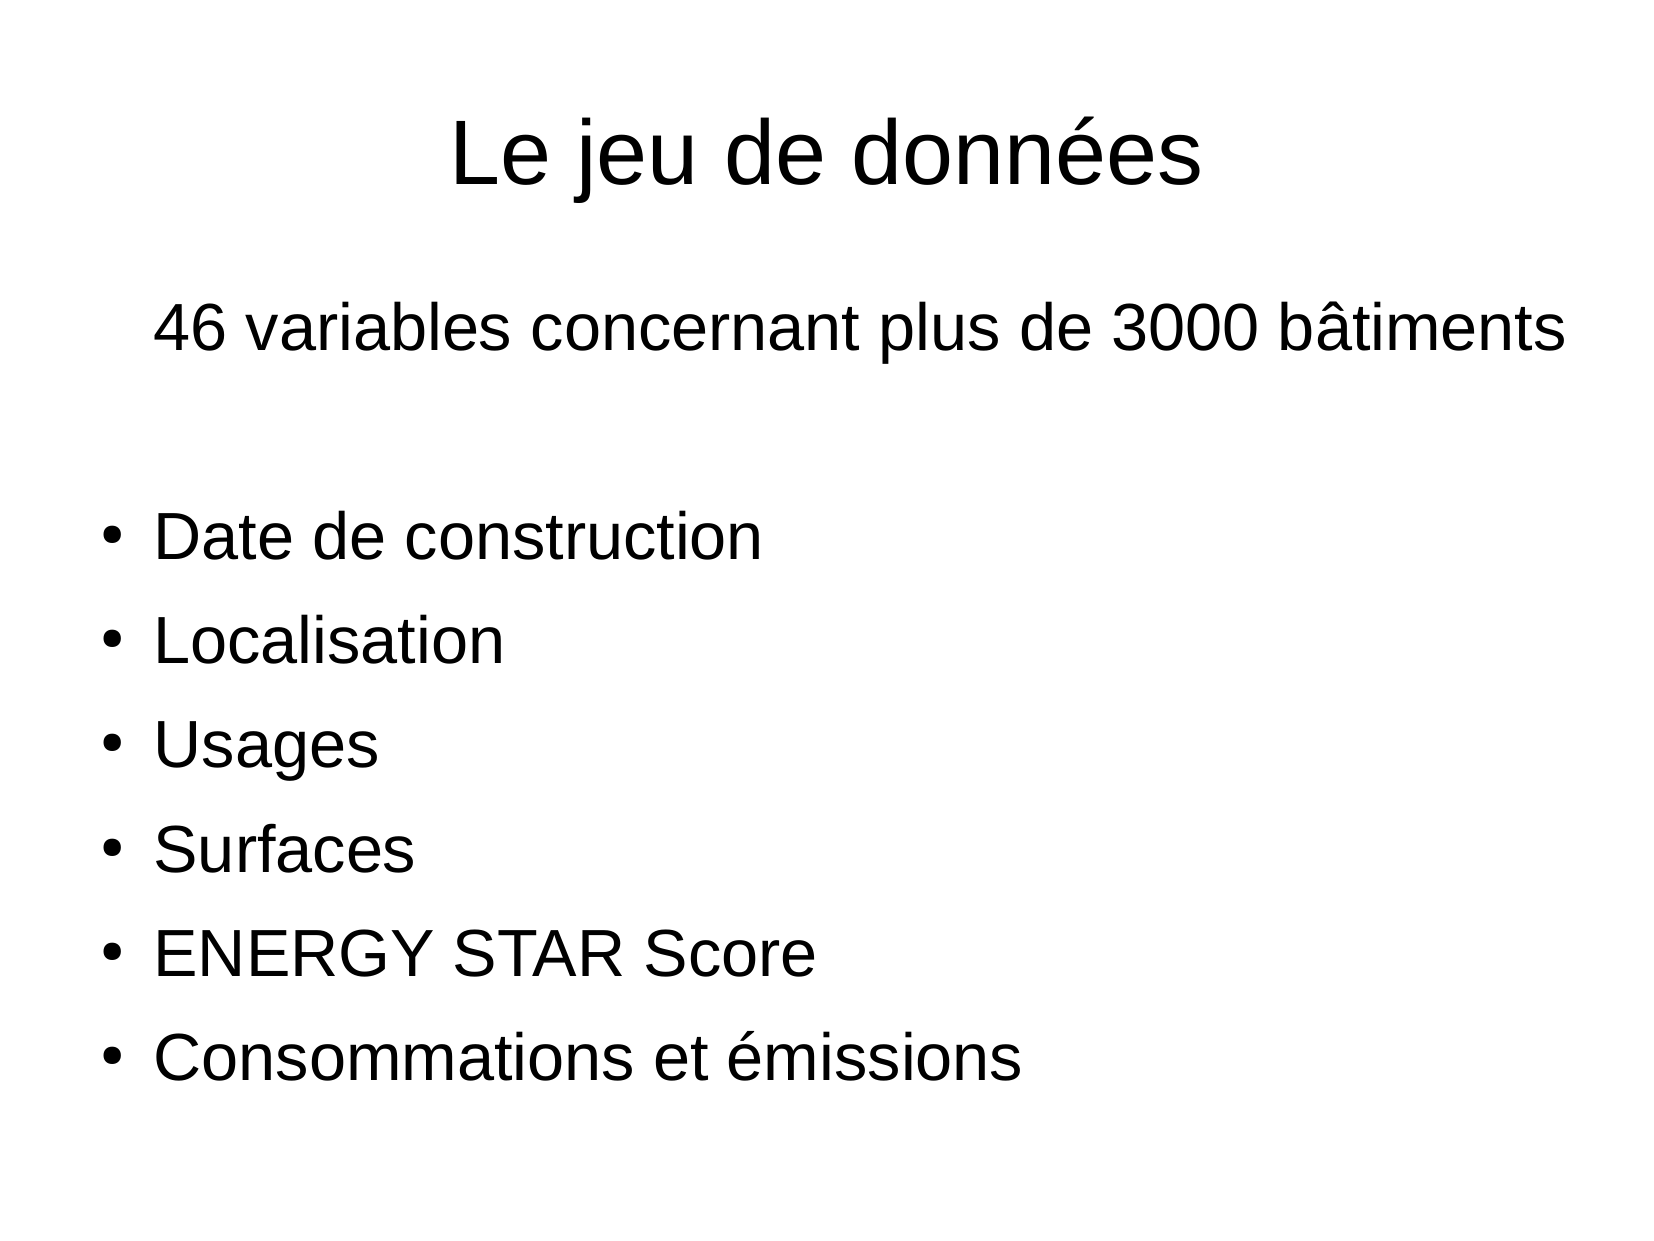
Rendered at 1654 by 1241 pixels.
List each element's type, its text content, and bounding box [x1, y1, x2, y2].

list 46 variables concernant plus de 3000 bâtiments Date de construction Localisation Usages Surfaces ENERGY STAR Score Consommations et émissions [82, 290, 1571, 1109]
title Le jeu de données [82, 49, 1571, 257]
